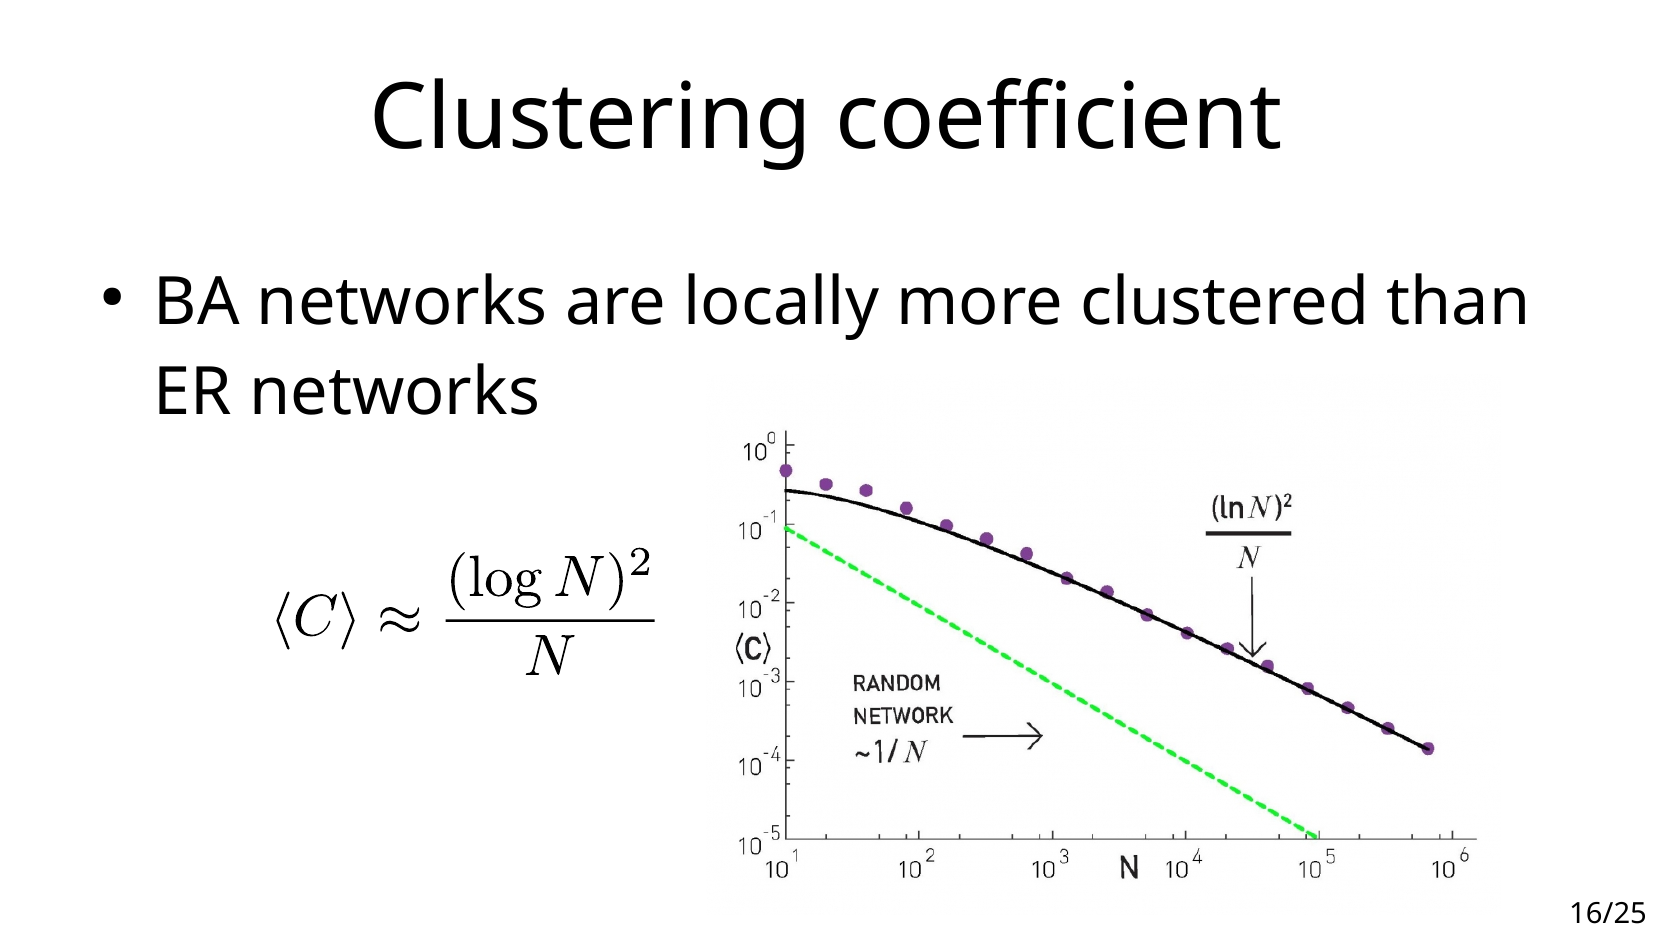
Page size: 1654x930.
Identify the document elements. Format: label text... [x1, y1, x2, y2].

text_box [270, 547, 655, 676]
title Clustering coefficient [82, 1, 1571, 225]
picture [706, 374, 1501, 916]
list BA networks are locally more clustered than ER networks [82, 252, 1571, 793]
